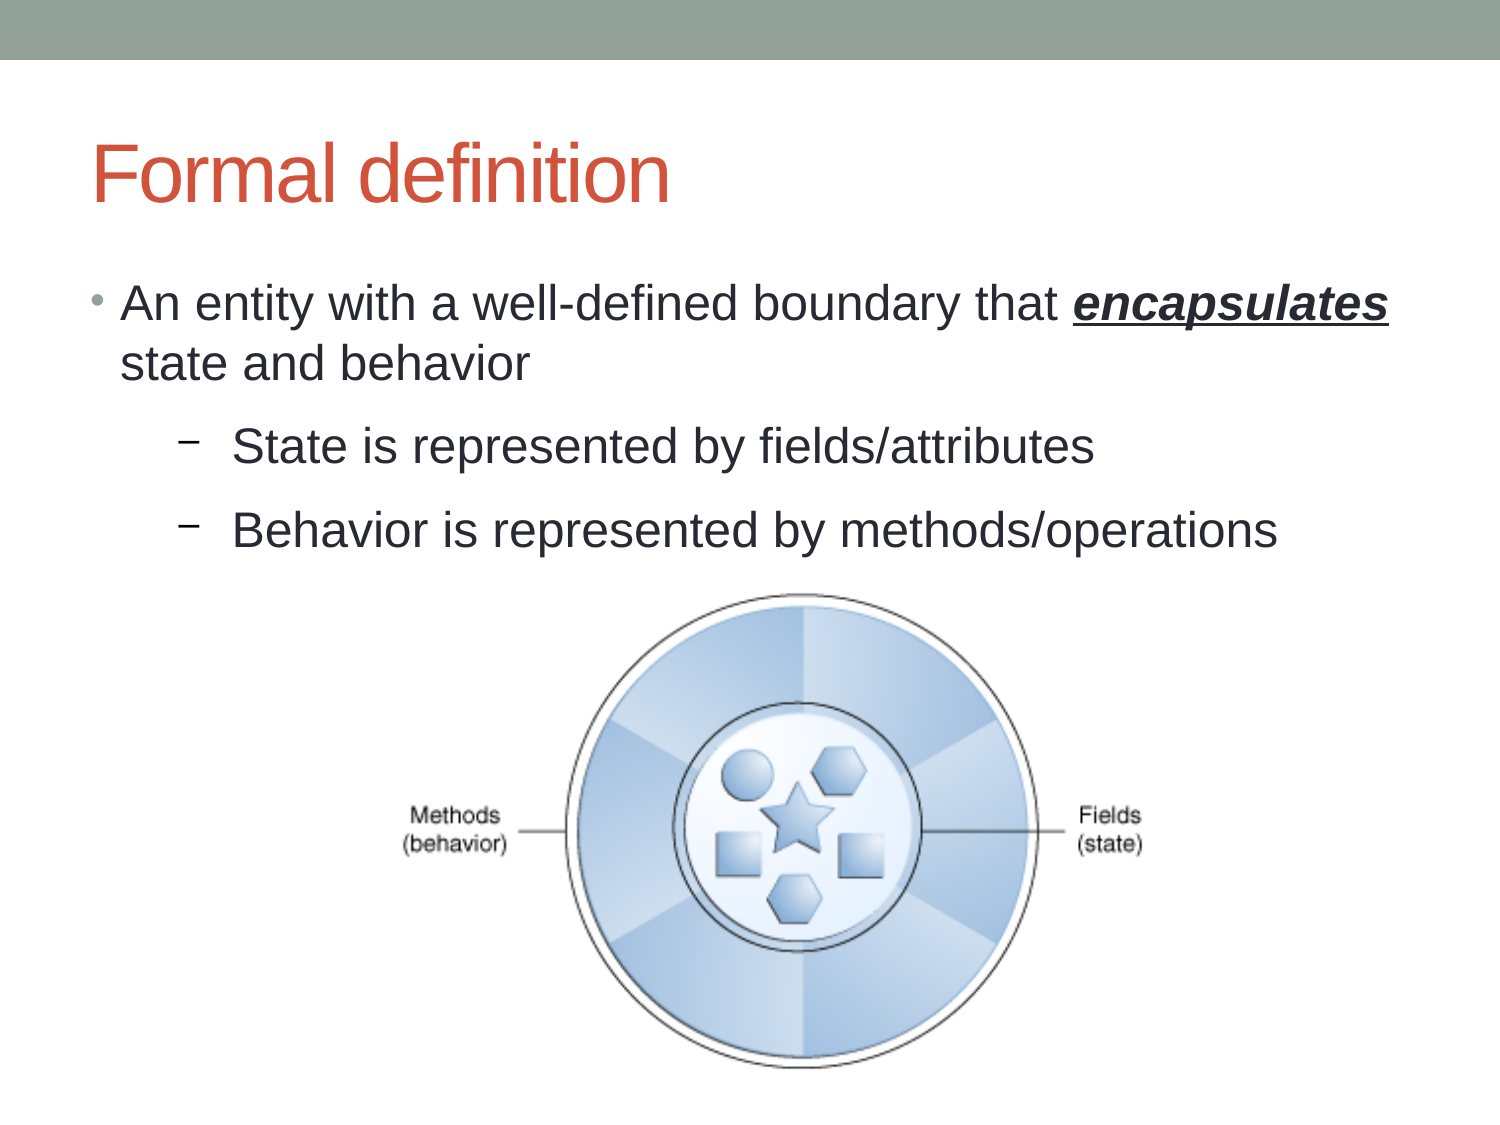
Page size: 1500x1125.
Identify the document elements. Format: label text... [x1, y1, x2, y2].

picture [390, 584, 1154, 1083]
list An entity with a well-defined boundary that encapsulates state and behavior State is represented by fields/attributes Behavior is represented by methods/operations [75, 262, 1425, 1063]
title Formal definition [75, 87, 1425, 250]
